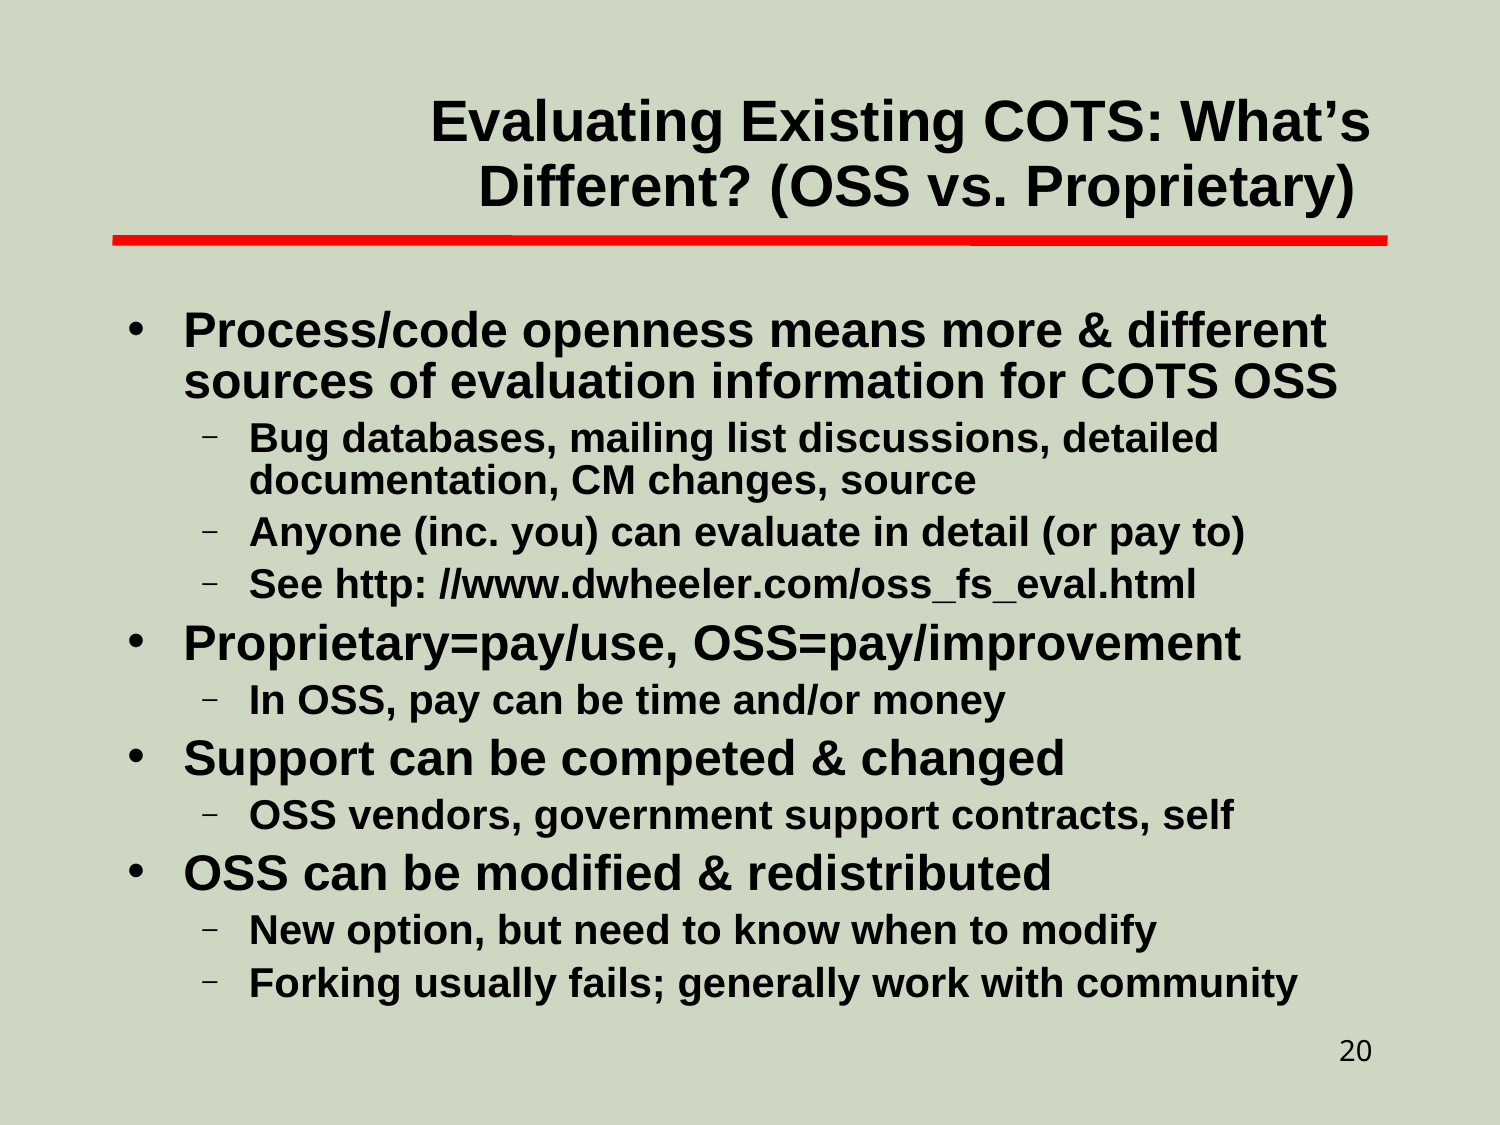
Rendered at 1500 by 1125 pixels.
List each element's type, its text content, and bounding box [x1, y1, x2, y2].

list Process/code openness means more & different sources of evaluation information for COTS OSS Bug databases, mailing list discussions, detailed documentation, CM changes, source Anyone (inc. you) can evaluate in detail (or pay to) See http: //www.dwheeler.com/oss_fs_eval.html Proprietary=pay/use, OSS=pay/improvement In OSS, pay can be time and/or money Support can be competed & changed OSS vendors, government support contracts, self OSS can be modified & redistributed New option, but need to know when to modify Forking usually fails; generally work with community [112, 299, 1388, 1017]
title Evaluating Existing COTS: What’s Different? (OSS vs. Proprietary) [337, 81, 1388, 228]
